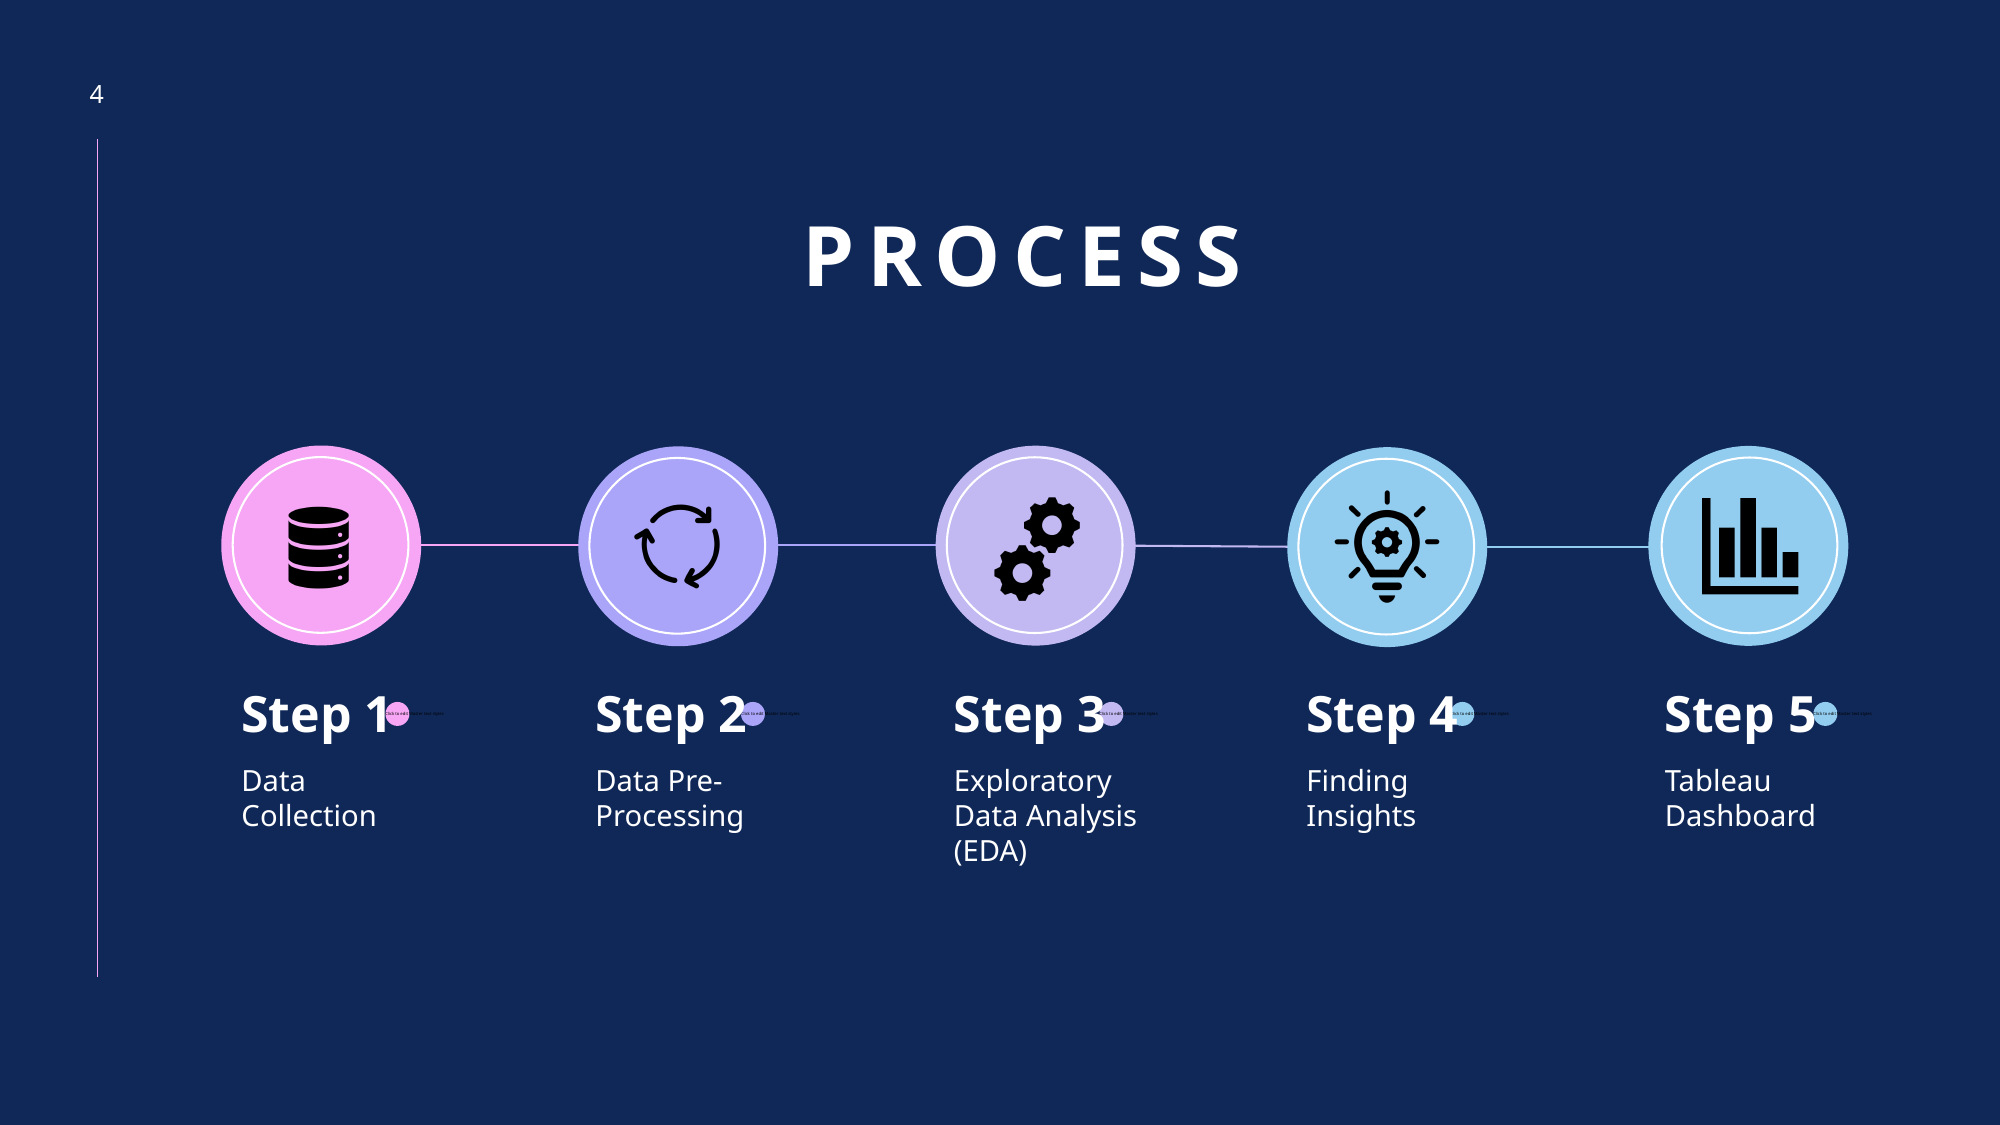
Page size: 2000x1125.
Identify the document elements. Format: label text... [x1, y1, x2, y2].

list Data Collection [226, 754, 450, 876]
list Step 4 [1291, 674, 1515, 752]
title PROCESS [293, 136, 1751, 312]
list Tableau Dashboard [1649, 754, 1874, 876]
list Step 3 [938, 674, 1163, 752]
list Data Pre-Processing [580, 754, 804, 876]
list Exploratory Data Analysis (EDA) [938, 754, 1163, 876]
slide_number 4 [53, 67, 140, 119]
list Finding Insights [1291, 754, 1515, 876]
picture [616, 482, 741, 608]
list Step 1 [226, 674, 450, 752]
picture [1682, 478, 1818, 614]
list Step 2 [580, 674, 804, 752]
picture [267, 496, 370, 599]
picture [1325, 485, 1451, 610]
picture [974, 486, 1100, 612]
list Step 5 [1649, 674, 1874, 752]
